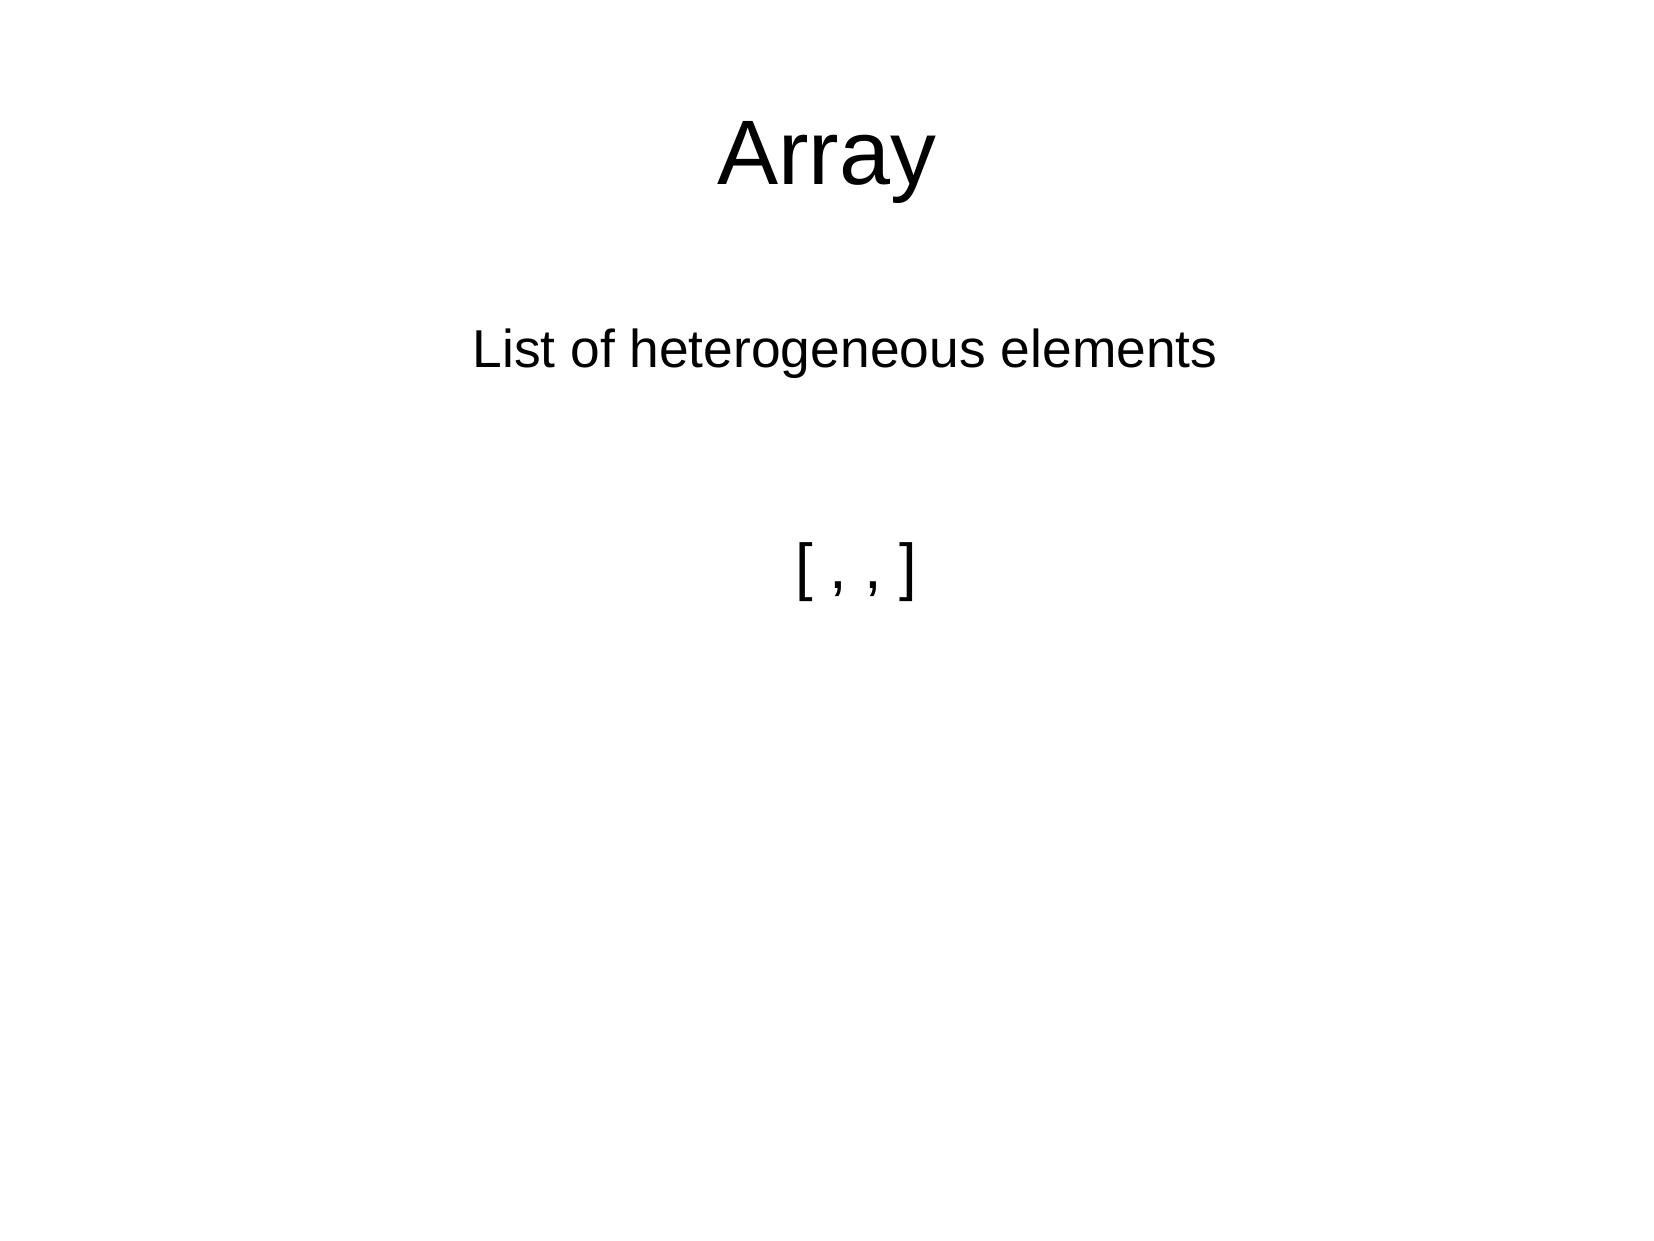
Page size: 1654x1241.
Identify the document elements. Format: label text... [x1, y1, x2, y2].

title Array [82, 49, 1571, 257]
list List of heterogeneous elements [472, 318, 1241, 390]
list [ , , ] [472, 531, 1241, 603]
